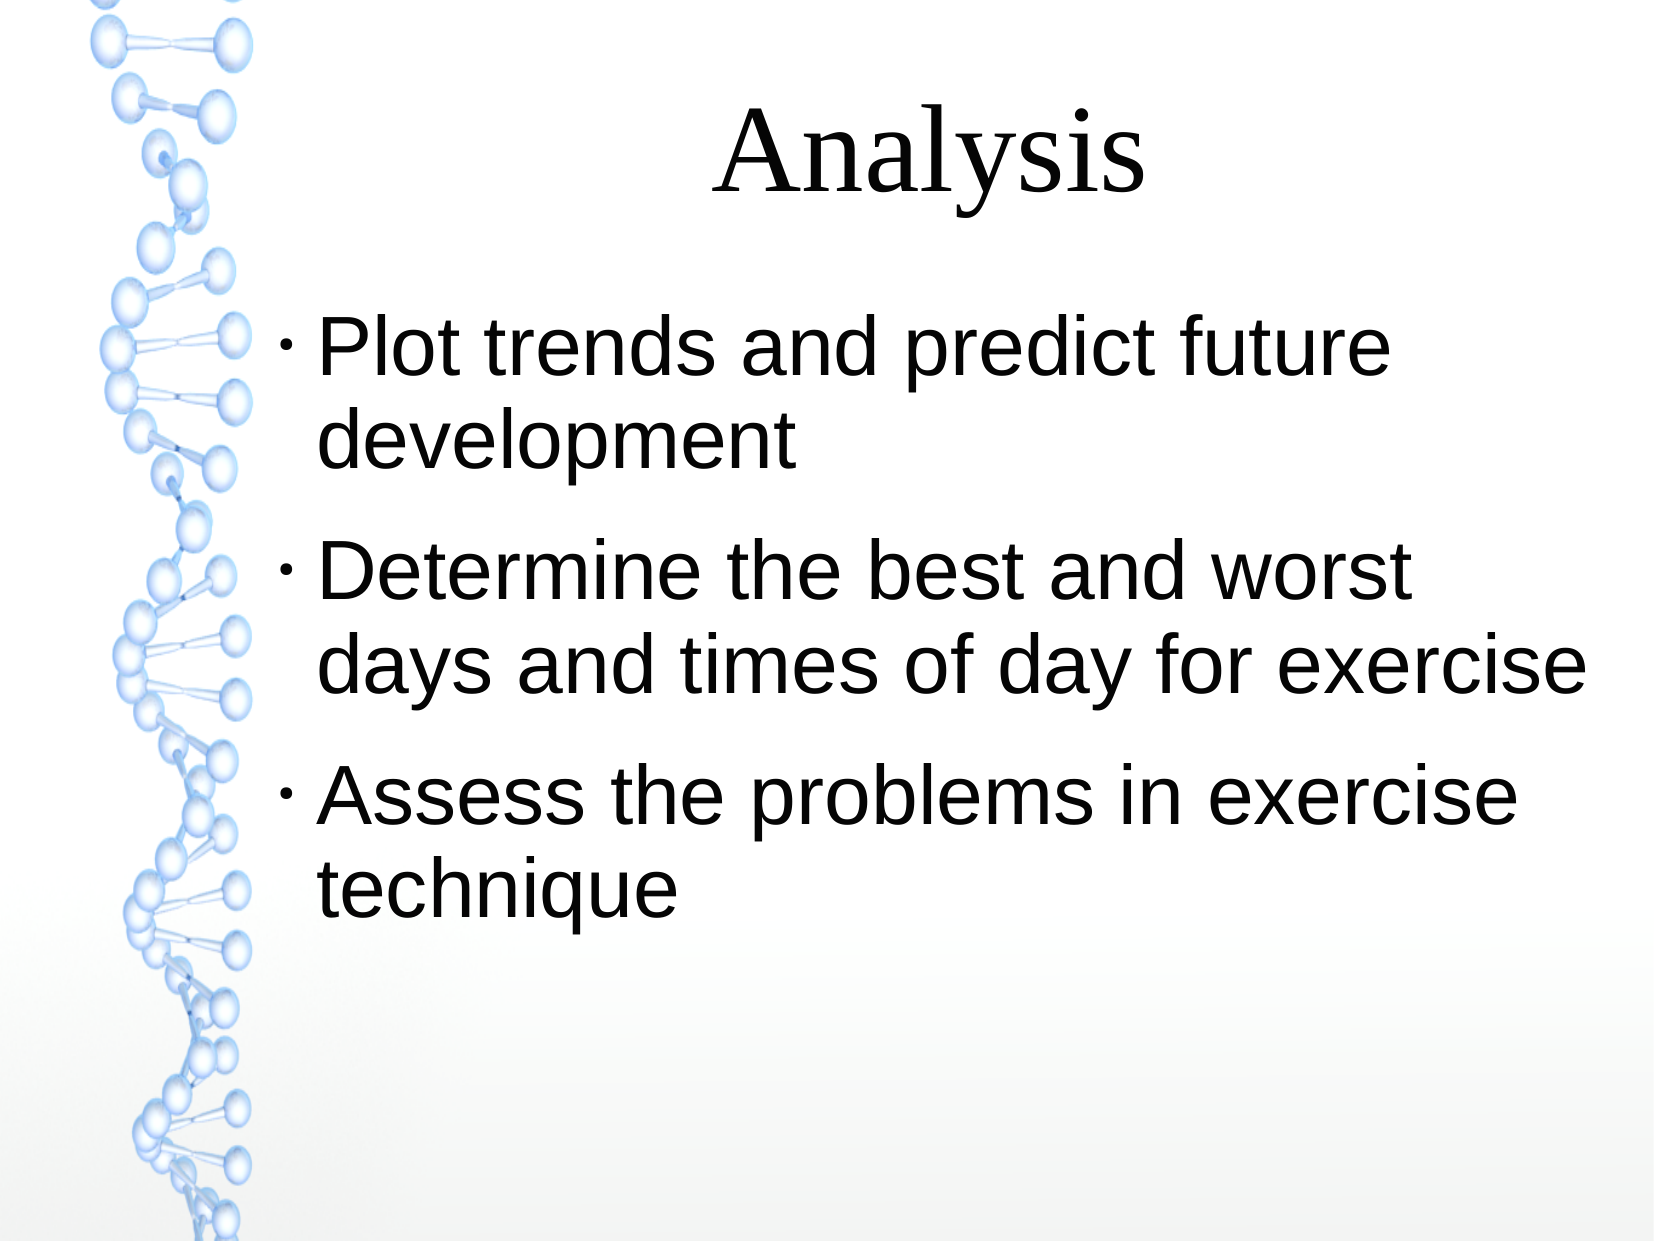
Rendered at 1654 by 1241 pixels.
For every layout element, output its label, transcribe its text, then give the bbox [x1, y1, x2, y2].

title Analysis [265, 47, 1595, 252]
list Plot trends and predict future development Determine the best and worst days and times of day for exercise Assess the problems in exercise technique [265, 299, 1595, 1019]
picture [0, 0, 1654, 1241]
